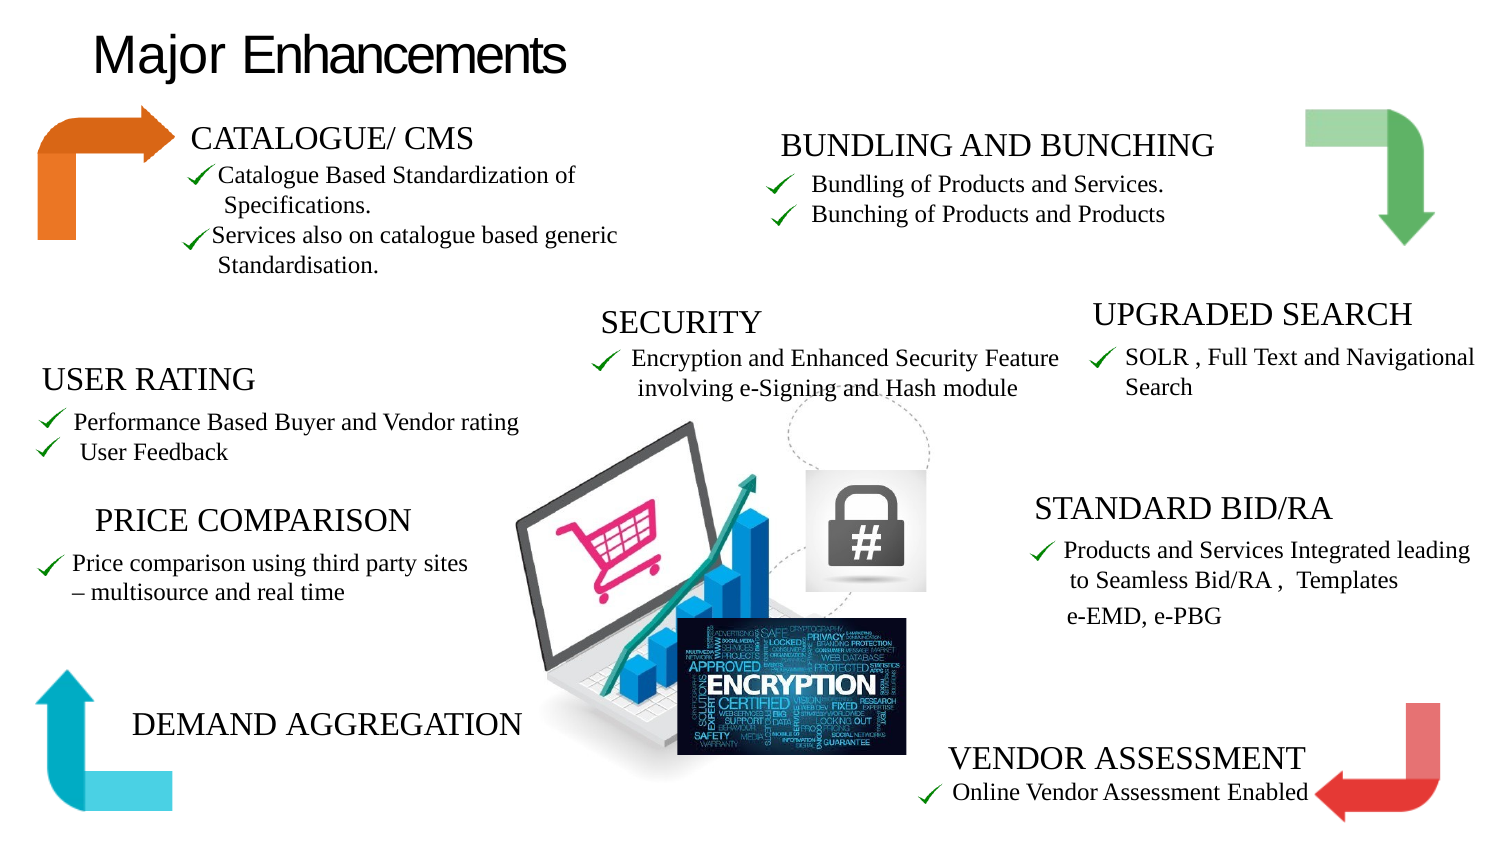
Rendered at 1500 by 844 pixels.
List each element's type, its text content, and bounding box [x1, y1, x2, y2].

text_box SECURITY Encryption and Enhanced Security Feature involving e-Signing and Hash module [598, 298, 1060, 402]
text_box DEMAND AGGREGATION [129, 699, 530, 742]
text_box [677, 618, 907, 756]
text_box [1088, 346, 1117, 368]
text_box STANDARD BID/RA Products and Services Integrated leading to Seamless Bid/RA , Templates e-EMD, e-PBG [1032, 474, 1473, 630]
text_box [917, 783, 943, 804]
text_box [181, 228, 210, 250]
text_box [38, 407, 67, 428]
text_box [186, 163, 216, 185]
picture [35, 668, 173, 820]
picture [1312, 703, 1443, 824]
text_box [805, 470, 927, 592]
text_box CATALOGUE/ CMS Catalogue Based Standardization of Specifications. Services also on catalogue based generic Standardisation. [188, 114, 626, 278]
text_box [590, 349, 621, 371]
text_box [36, 554, 65, 576]
text_box VENDOR ASSESSMENT Online Vendor Assessment Enabled [945, 735, 1316, 806]
picture [37, 105, 175, 240]
text_box UPGRADED SEARCH SOLR , Full Text and Navigational Search [1090, 278, 1486, 401]
text_box [35, 436, 61, 457]
text_box USER RATING Performance Based Buyer and Vendor rating User Feedback [39, 343, 524, 466]
picture [515, 385, 935, 783]
text_box PRICE COMPARISON Price comparison using third party sites – multisource and real time [37, 484, 470, 636]
text_box Major Enhancements [90, 17, 601, 160]
text_box [770, 204, 797, 226]
picture [1304, 104, 1436, 246]
text_box [765, 173, 795, 194]
text_box BUNDLING AND BUNCHING Bundling of Products and Services. Bunching of Products and Products [778, 114, 1221, 257]
